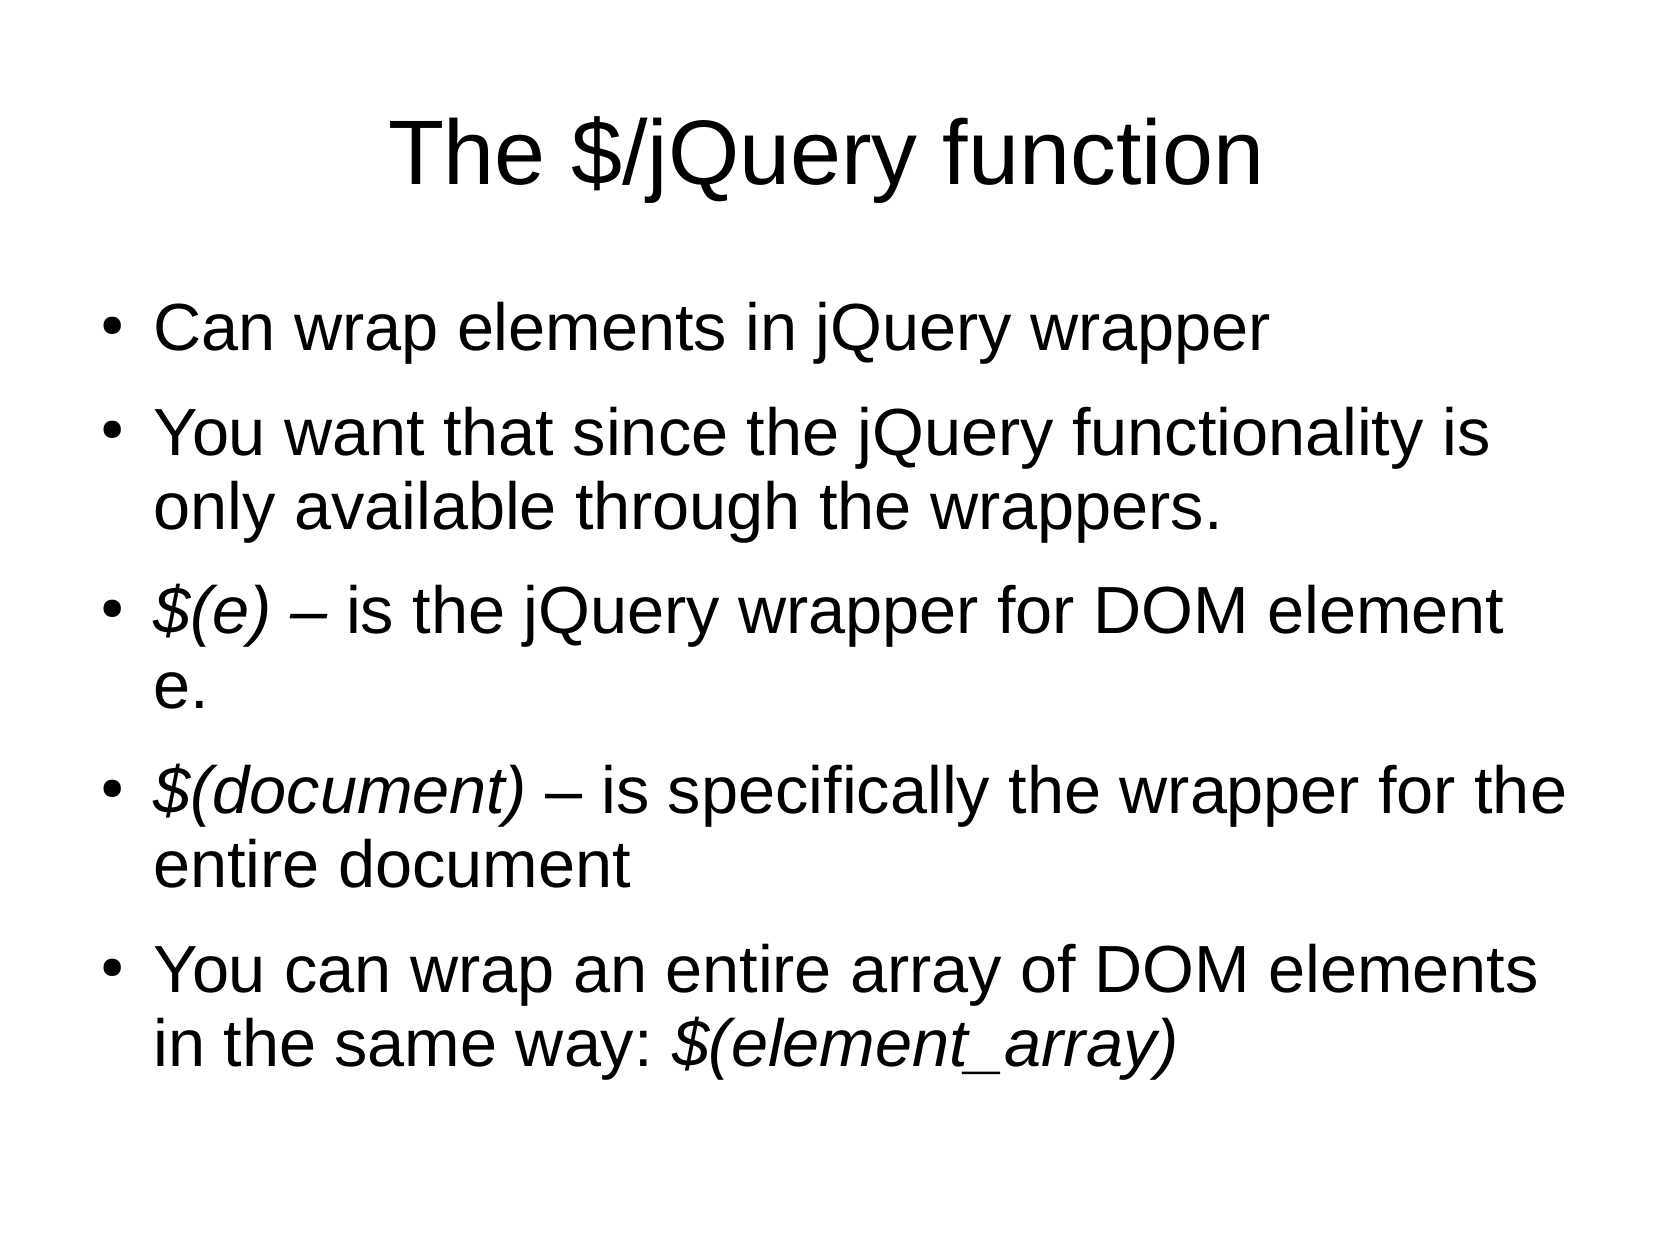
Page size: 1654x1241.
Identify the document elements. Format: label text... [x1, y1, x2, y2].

list Can wrap elements in jQuery wrapper You want that since the jQuery functionality is only available through the wrappers. $(e) – is the jQuery wrapper for DOM element e. $(document) – is specifically the wrapper for the entire document You can wrap an entire array of DOM elements in the same way: $(element_array) [82, 290, 1571, 1094]
title The $/jQuery function [82, 49, 1571, 257]
